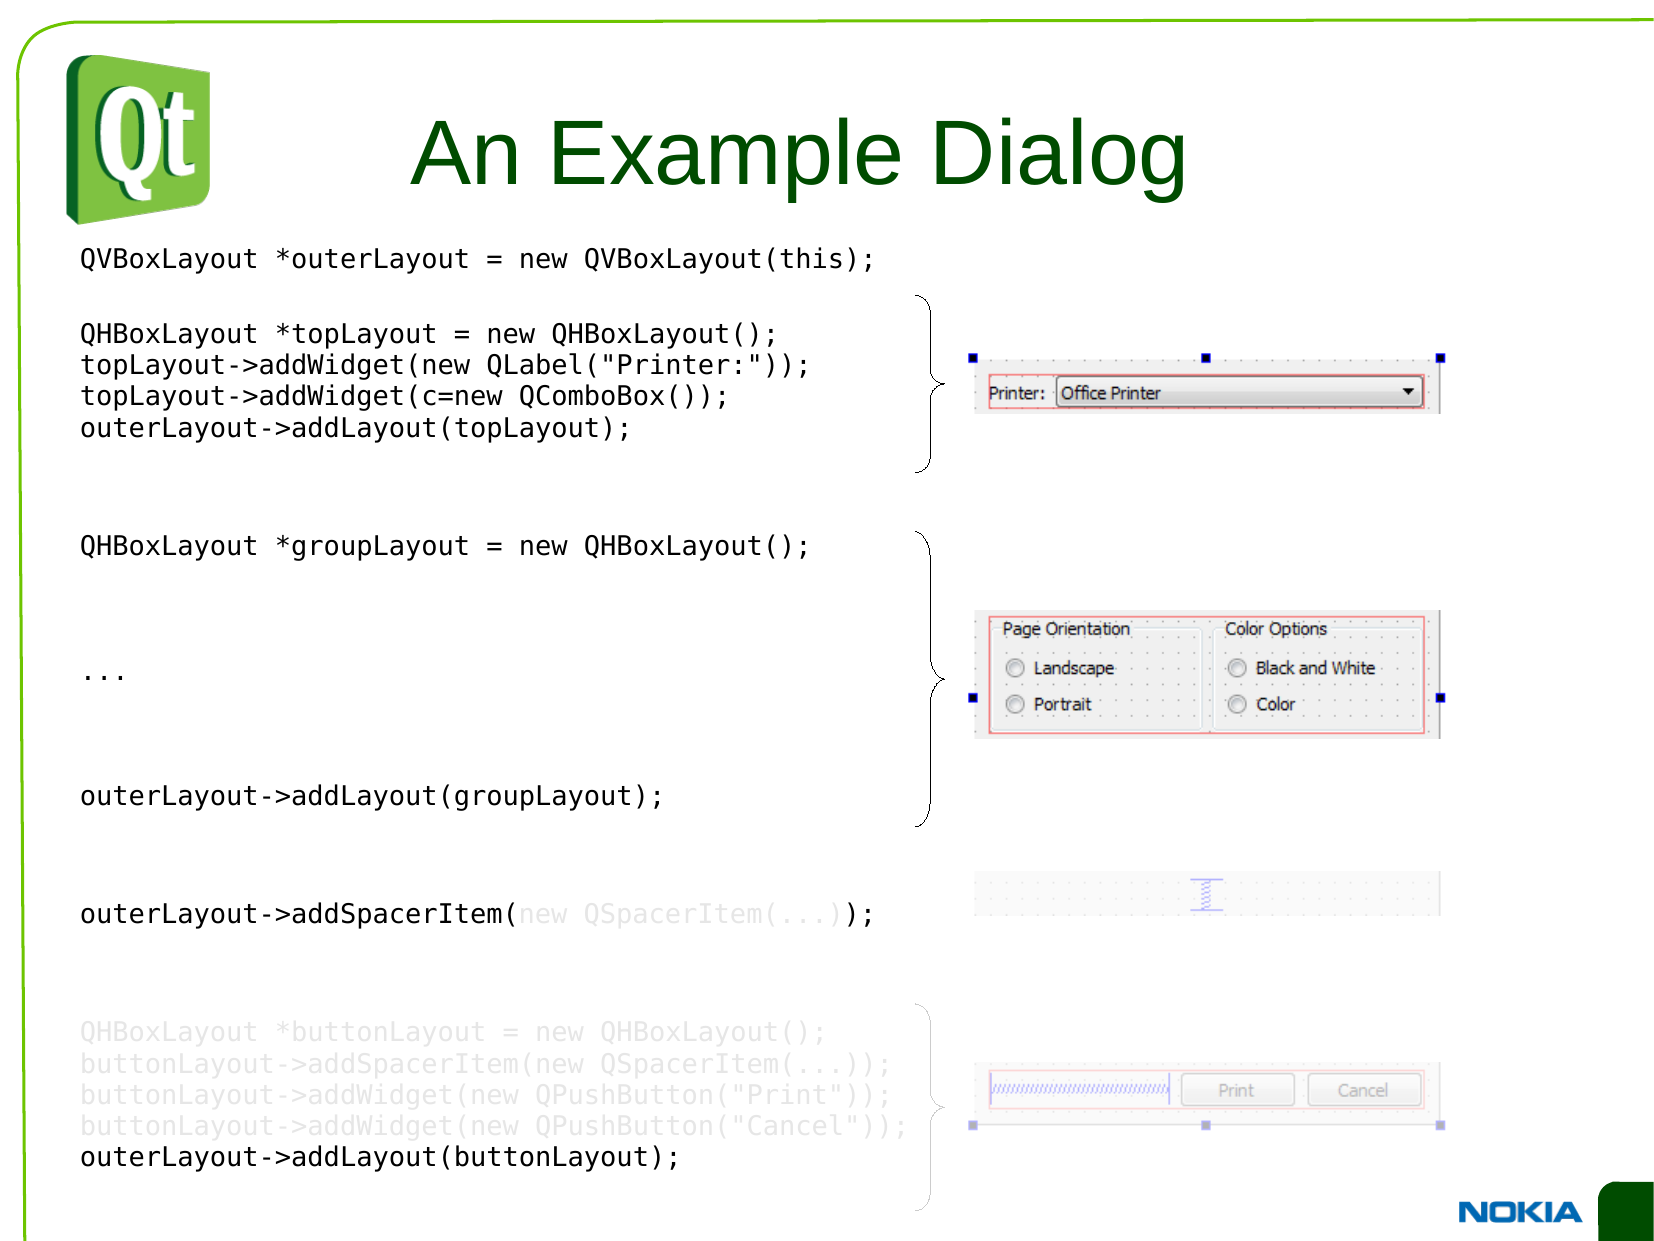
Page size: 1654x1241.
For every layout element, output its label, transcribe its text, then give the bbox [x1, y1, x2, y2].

picture [967, 871, 1447, 916]
picture [66, 55, 210, 225]
picture [1459, 1201, 1583, 1223]
picture [967, 1062, 1447, 1132]
title An Example Dialog [263, 49, 1339, 257]
picture [967, 610, 1447, 739]
picture [967, 352, 1447, 414]
text_box QVBoxLayout *outerLayout = new QVBoxLayout(this); QHBoxLayout *topLayout = new QHBoxLayout(); topLayout->addWidget(new QLabel("Printer:")); topLayout->addWidget(c=new QComboBox()); outerLayout->addLayout(topLayout); QHBoxLayout *groupLayout = new QHBoxLayout(); ... outerLayout->addLayout(groupLayout); outerLayout->addSpacerItem(new QSpacerItem(...)); QHBoxLayout *buttonLayout = new QHBoxLayout(); buttonLayout->addSpacerItem(new QSpacerItem(...)); buttonLayout->addWidget(new QPushButton("Print")); buttonLayout->addWidget(new QPushButton("Cancel")); outerLayout->addLayout(buttonLayout); [0, 236, 924, 1220]
